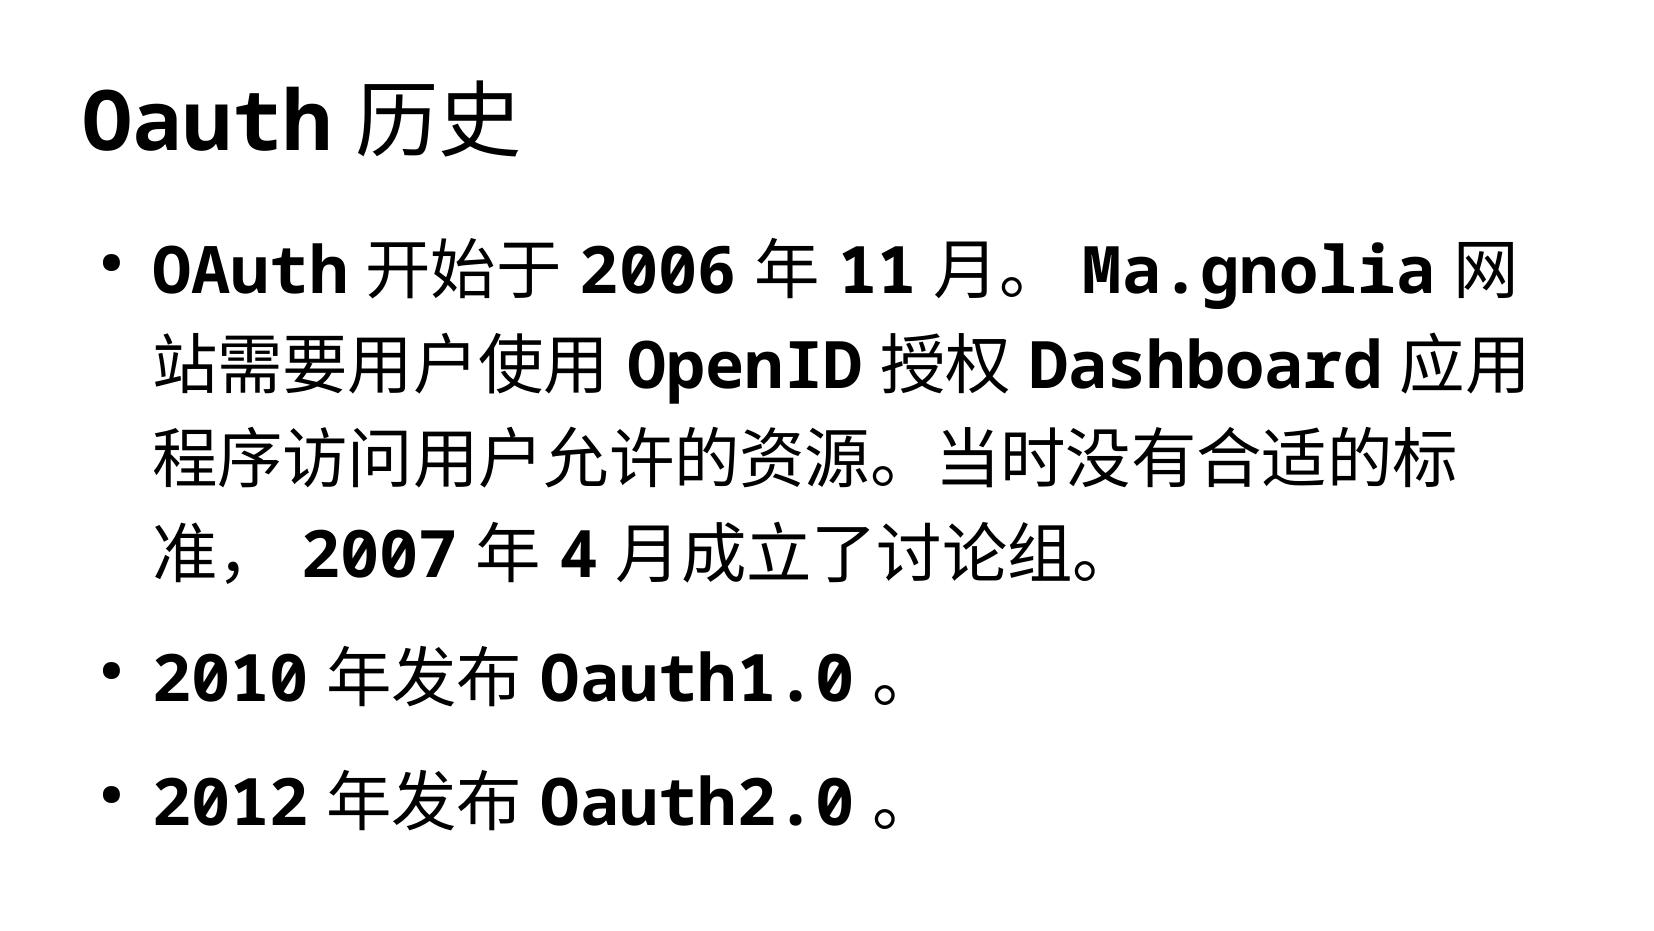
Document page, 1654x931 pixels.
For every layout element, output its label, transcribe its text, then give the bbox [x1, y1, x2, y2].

title Oauth历史 [82, 37, 1571, 193]
list OAuth开始于2006年11月。Ma.gnolia网站需要用户使用OpenID授权Dashboard应用程序访问用户允许的资源。当时没有合适的标准，2007年4月成立了讨论组。 2010年发布Oauth1.0。 2012年发布Oauth2.0。 [82, 217, 1571, 848]
